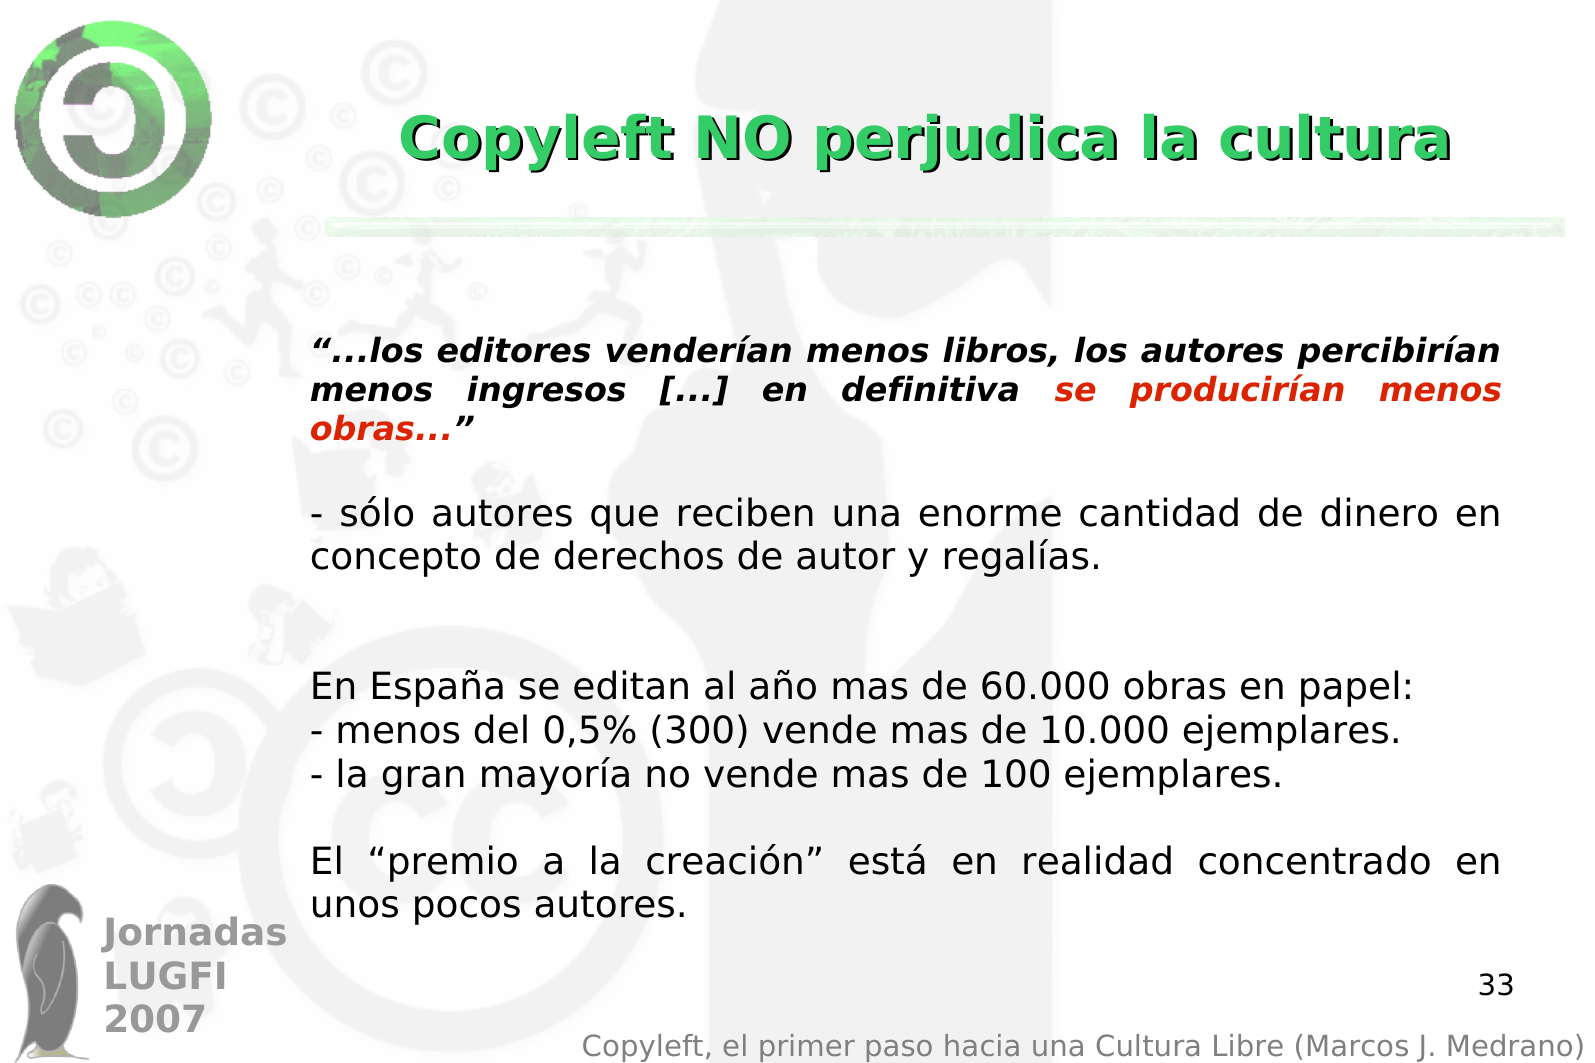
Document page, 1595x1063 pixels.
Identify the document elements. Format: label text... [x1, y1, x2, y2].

text_box “...los editores venderían menos libros, los autores percibirían menos ingresos [...] en definitiva se producirían menos obras...” - sólo autores que reciben una enorme cantidad de dinero en concepto de derechos de autor y regalías. En España se editan al año mas de 60.000 obras en papel: - menos del 0,5% (300) vende mas de 10.000 ejemplares. - la gran mayoría no vende mas de 100 ejemplares. El “premio a la creación” está en realidad concentrado en unos pocos autores. [295, 324, 1518, 1021]
text_box Copyleft NO perjudica la cultura [383, 96, 1536, 207]
